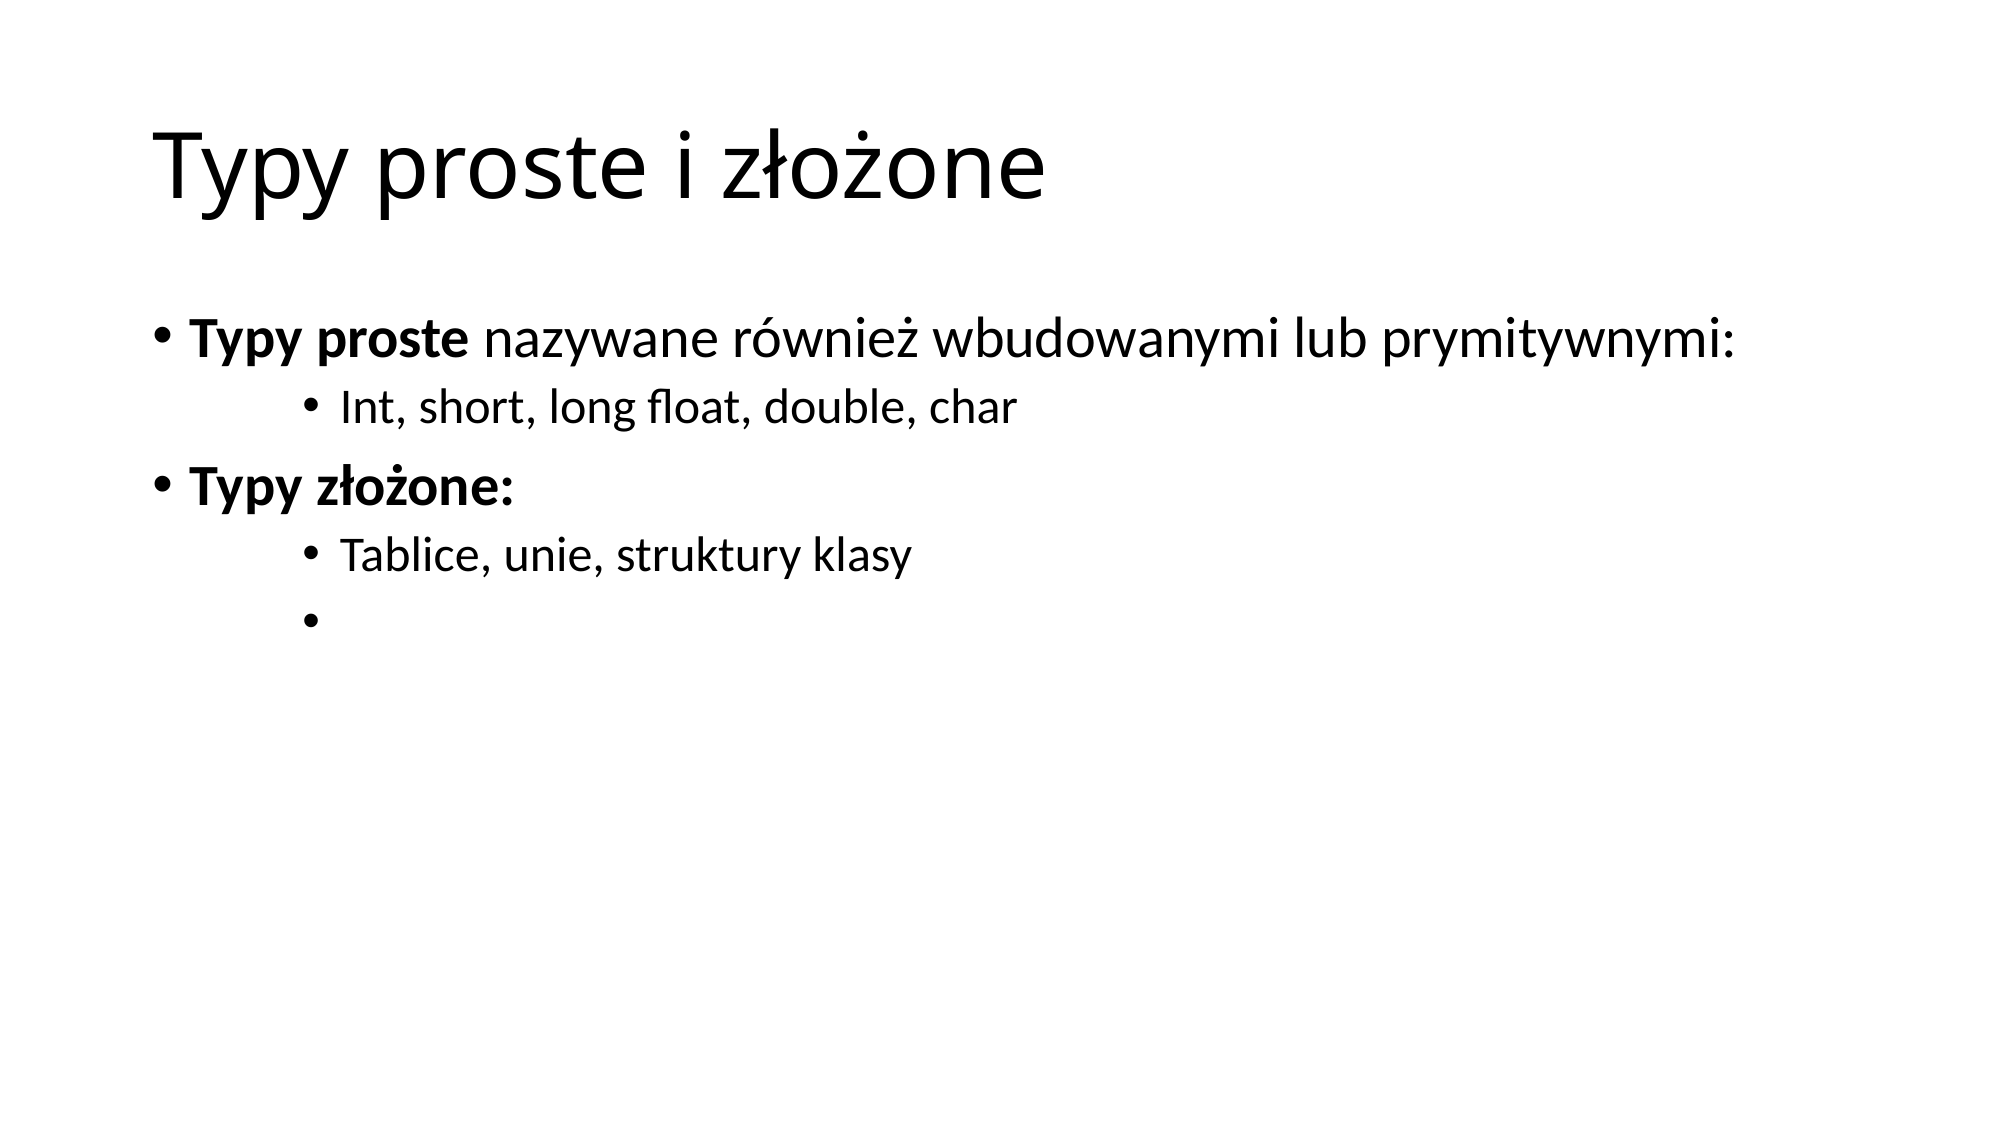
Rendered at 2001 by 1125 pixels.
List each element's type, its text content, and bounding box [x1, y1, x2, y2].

title Typy proste i złożone [137, 59, 1863, 278]
list Typy proste nazywane również wbudowanymi lub prymitywnymi: Int, short, long float, double, char Typy złożone: Tablice, unie, struktury klasy [137, 299, 1863, 1014]
